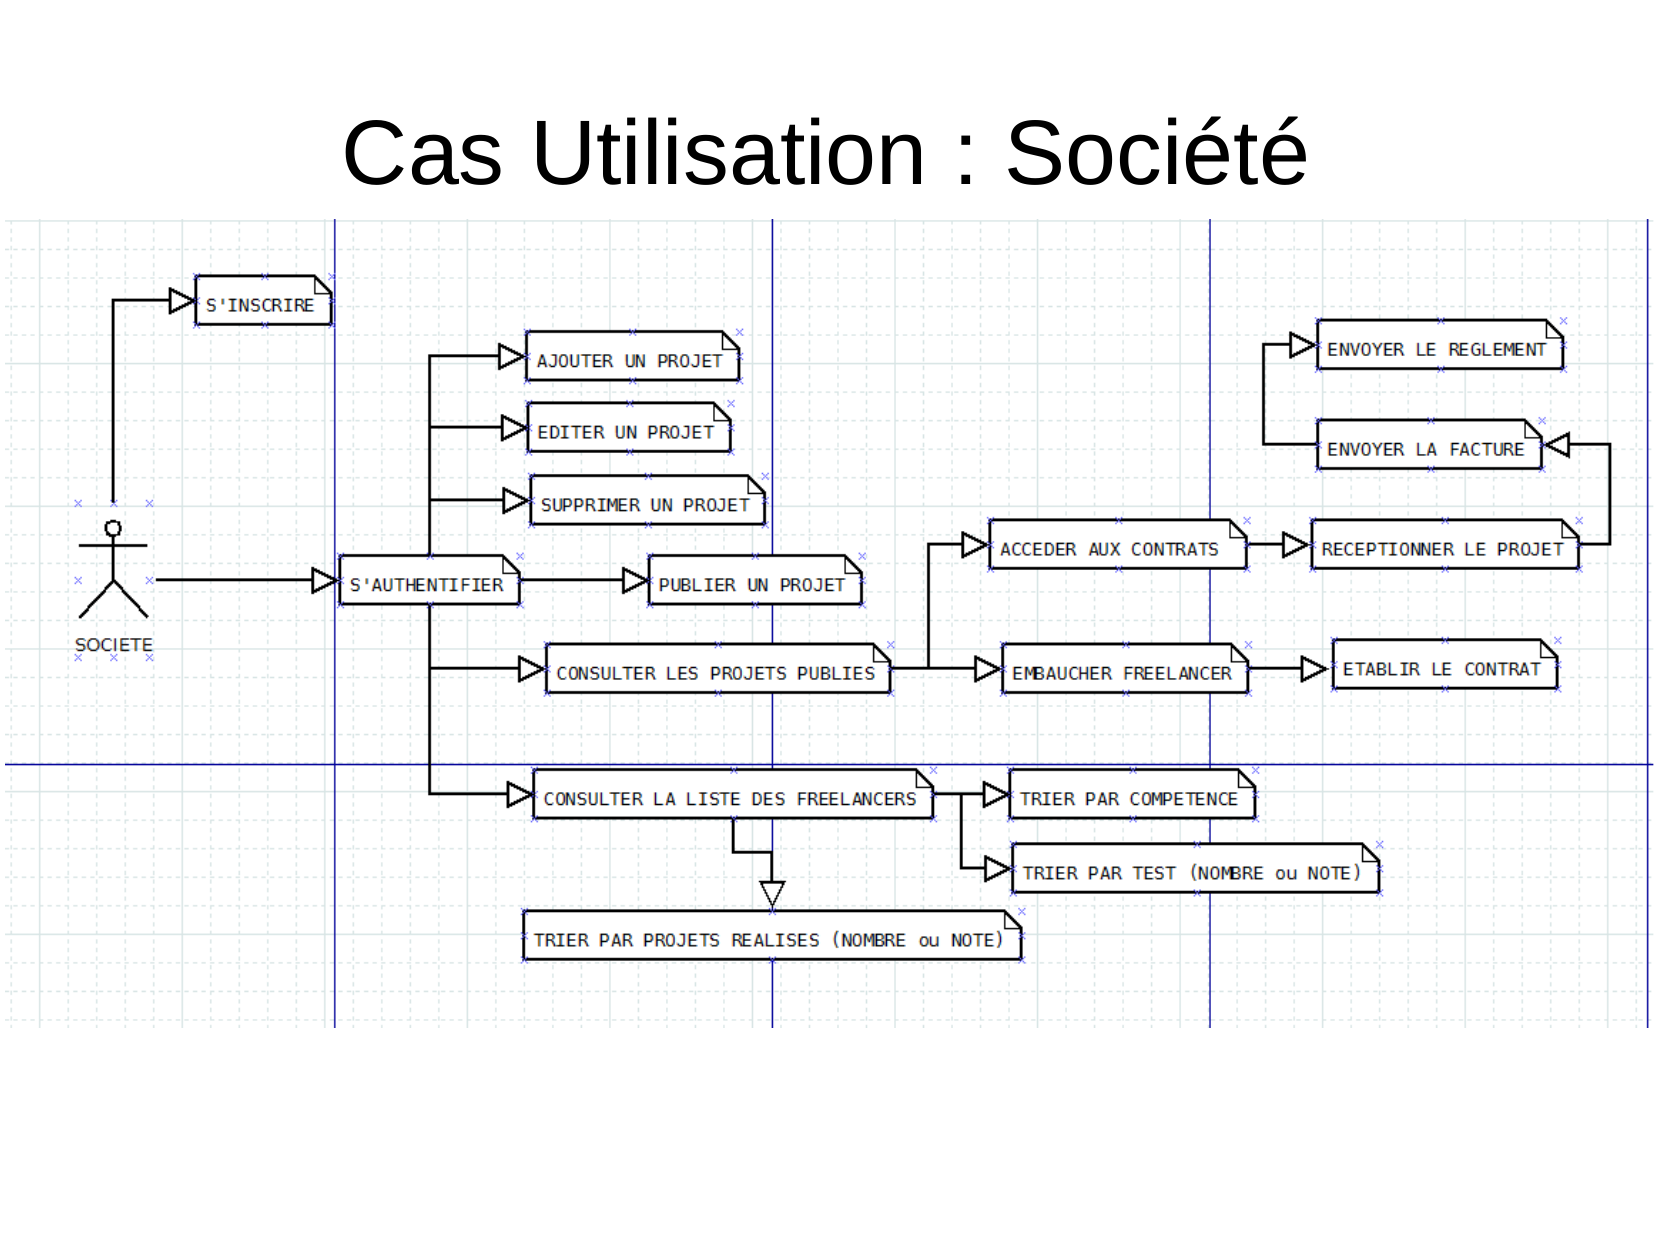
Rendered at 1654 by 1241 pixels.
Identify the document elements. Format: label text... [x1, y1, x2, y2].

picture [5, 219, 1654, 1028]
title Cas Utilisation : Société [82, 49, 1571, 219]
